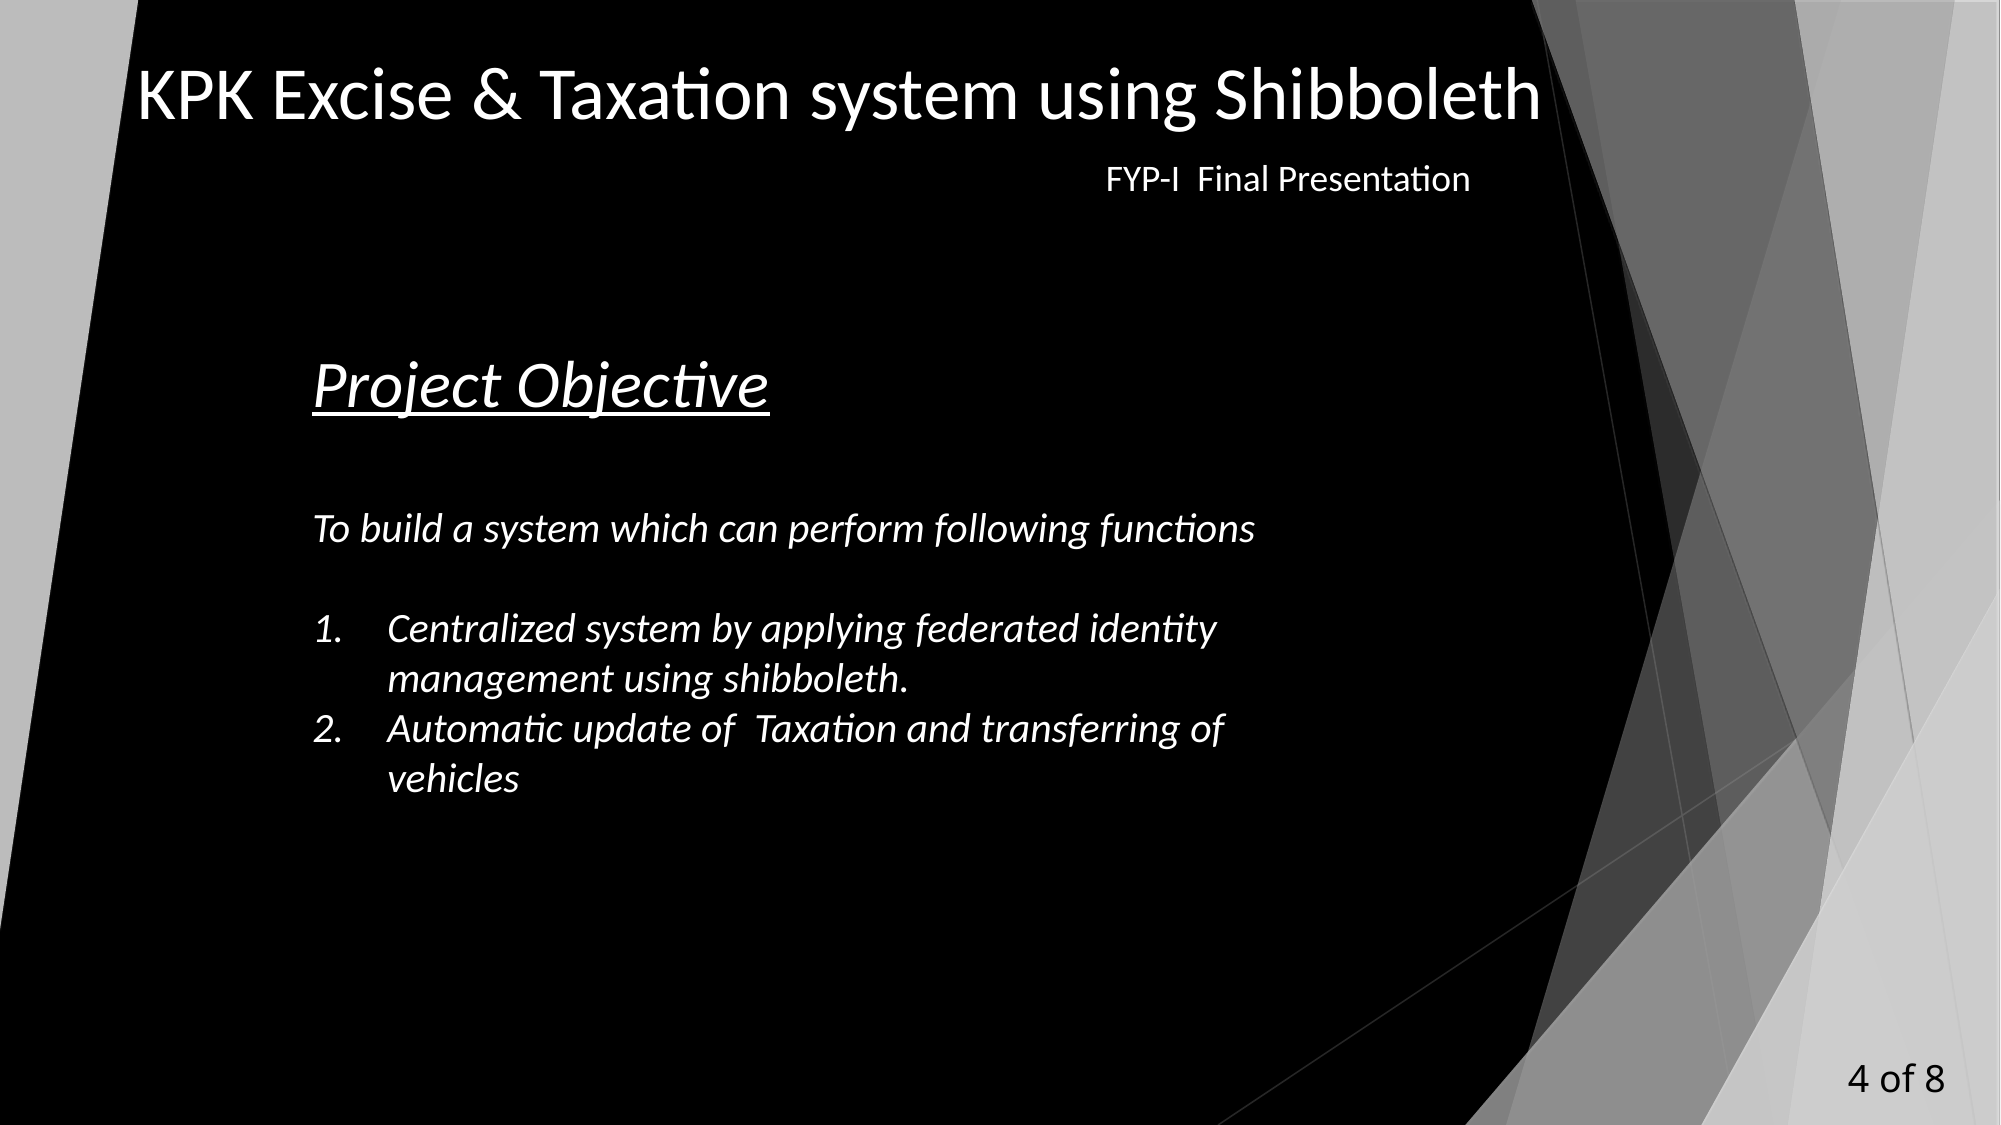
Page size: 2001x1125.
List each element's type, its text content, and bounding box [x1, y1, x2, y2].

text_box KPK Excise & Taxation system using Shibboleth [102, 20, 1624, 256]
text_box FYP-I Final Presentation [1624, 146, 2000, 207]
text_box 4 of 8 [1813, 1047, 2000, 1108]
text_box Project Objective To build a system which can perform following functions Centralized system by applying federated identity management using shibboleth. Automatic update of Taxation and transferring of vehicles [297, 333, 1298, 809]
